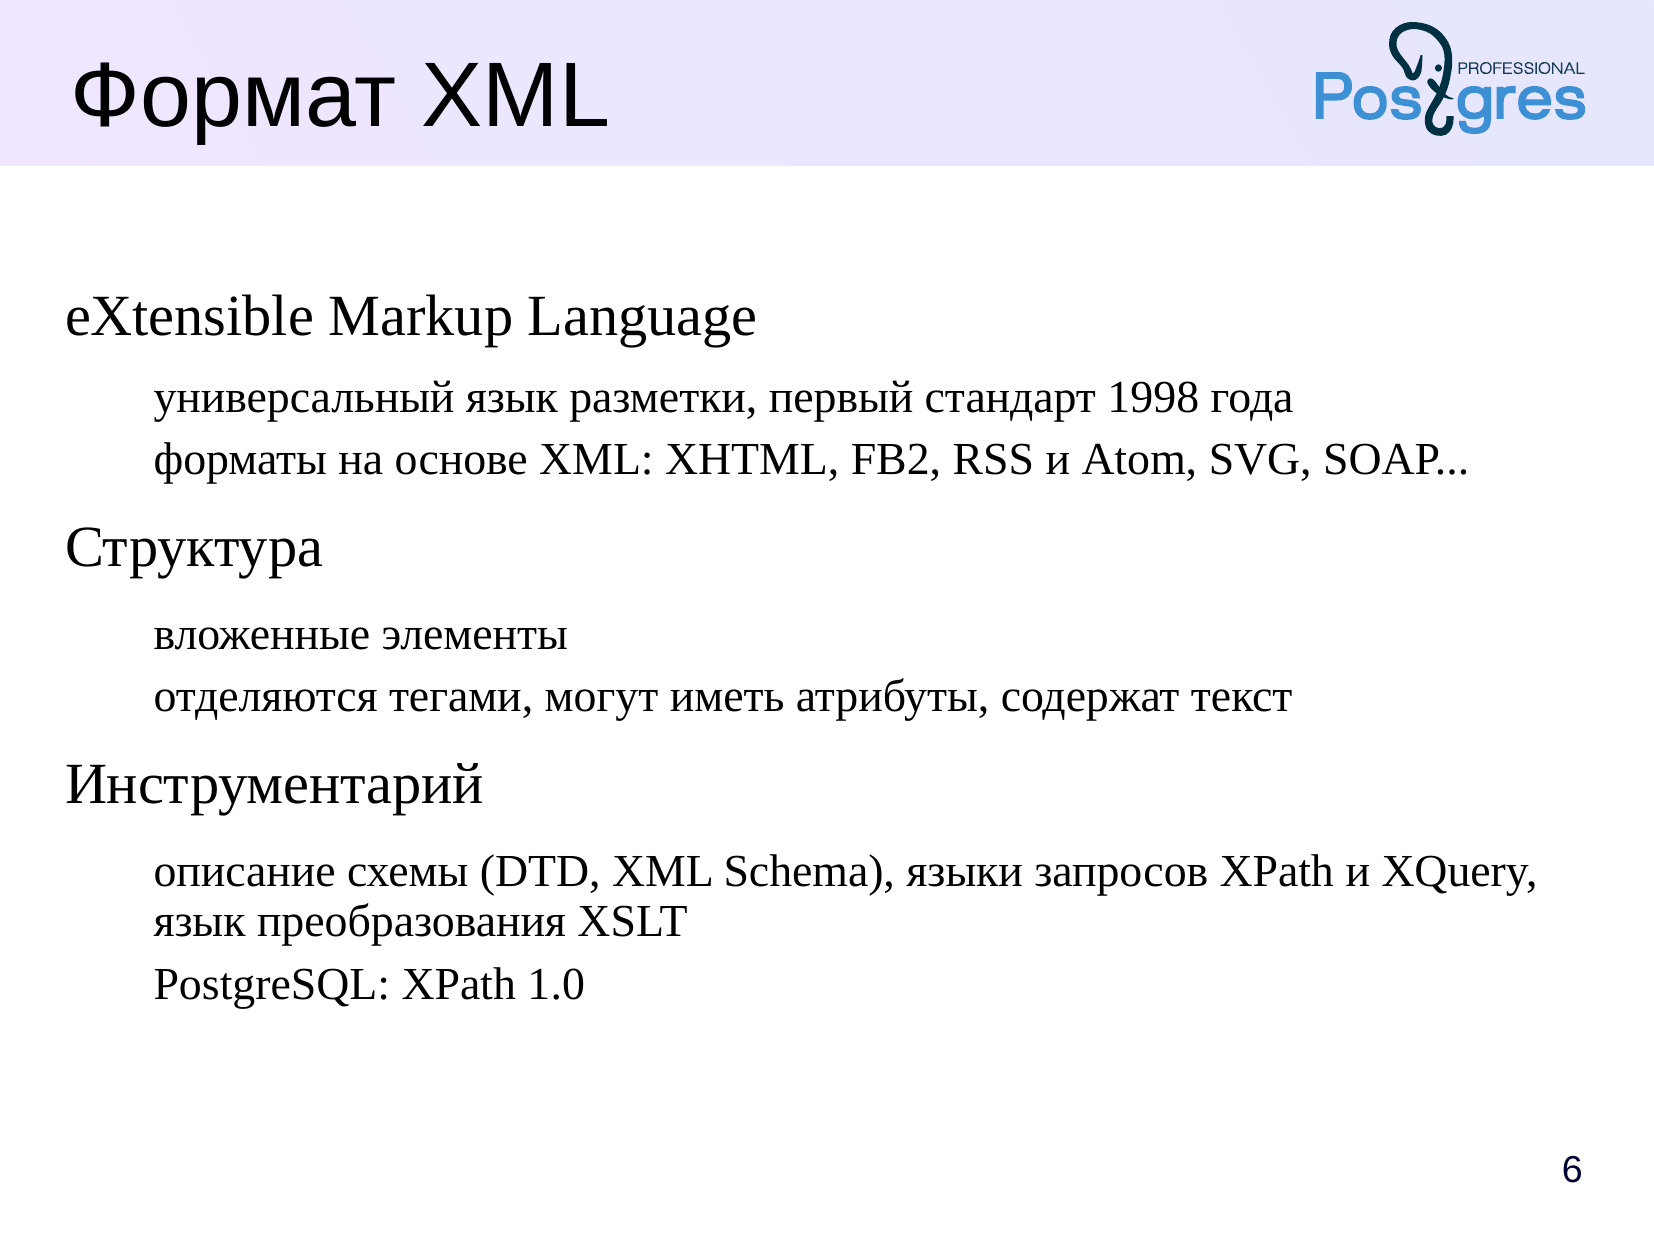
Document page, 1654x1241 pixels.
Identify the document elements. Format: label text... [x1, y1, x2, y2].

title Формат XML [70, 43, 1241, 147]
list eXtensible Markup Language универсальный язык разметки, первый стандарт 1998 года форматы на основе XML: XHTML, FB2, RSS и Atom, SVG, SOAP... Структура вложенные элементы отделяются тегами, могут иметь атрибуты, содержат текст Инструментарий описание схемы (DTD, XML Schema), языки запросов XPath и XQuery, язык преобразования XSLT PostgreSQL: XPath 1.0 [64, 283, 1577, 1141]
